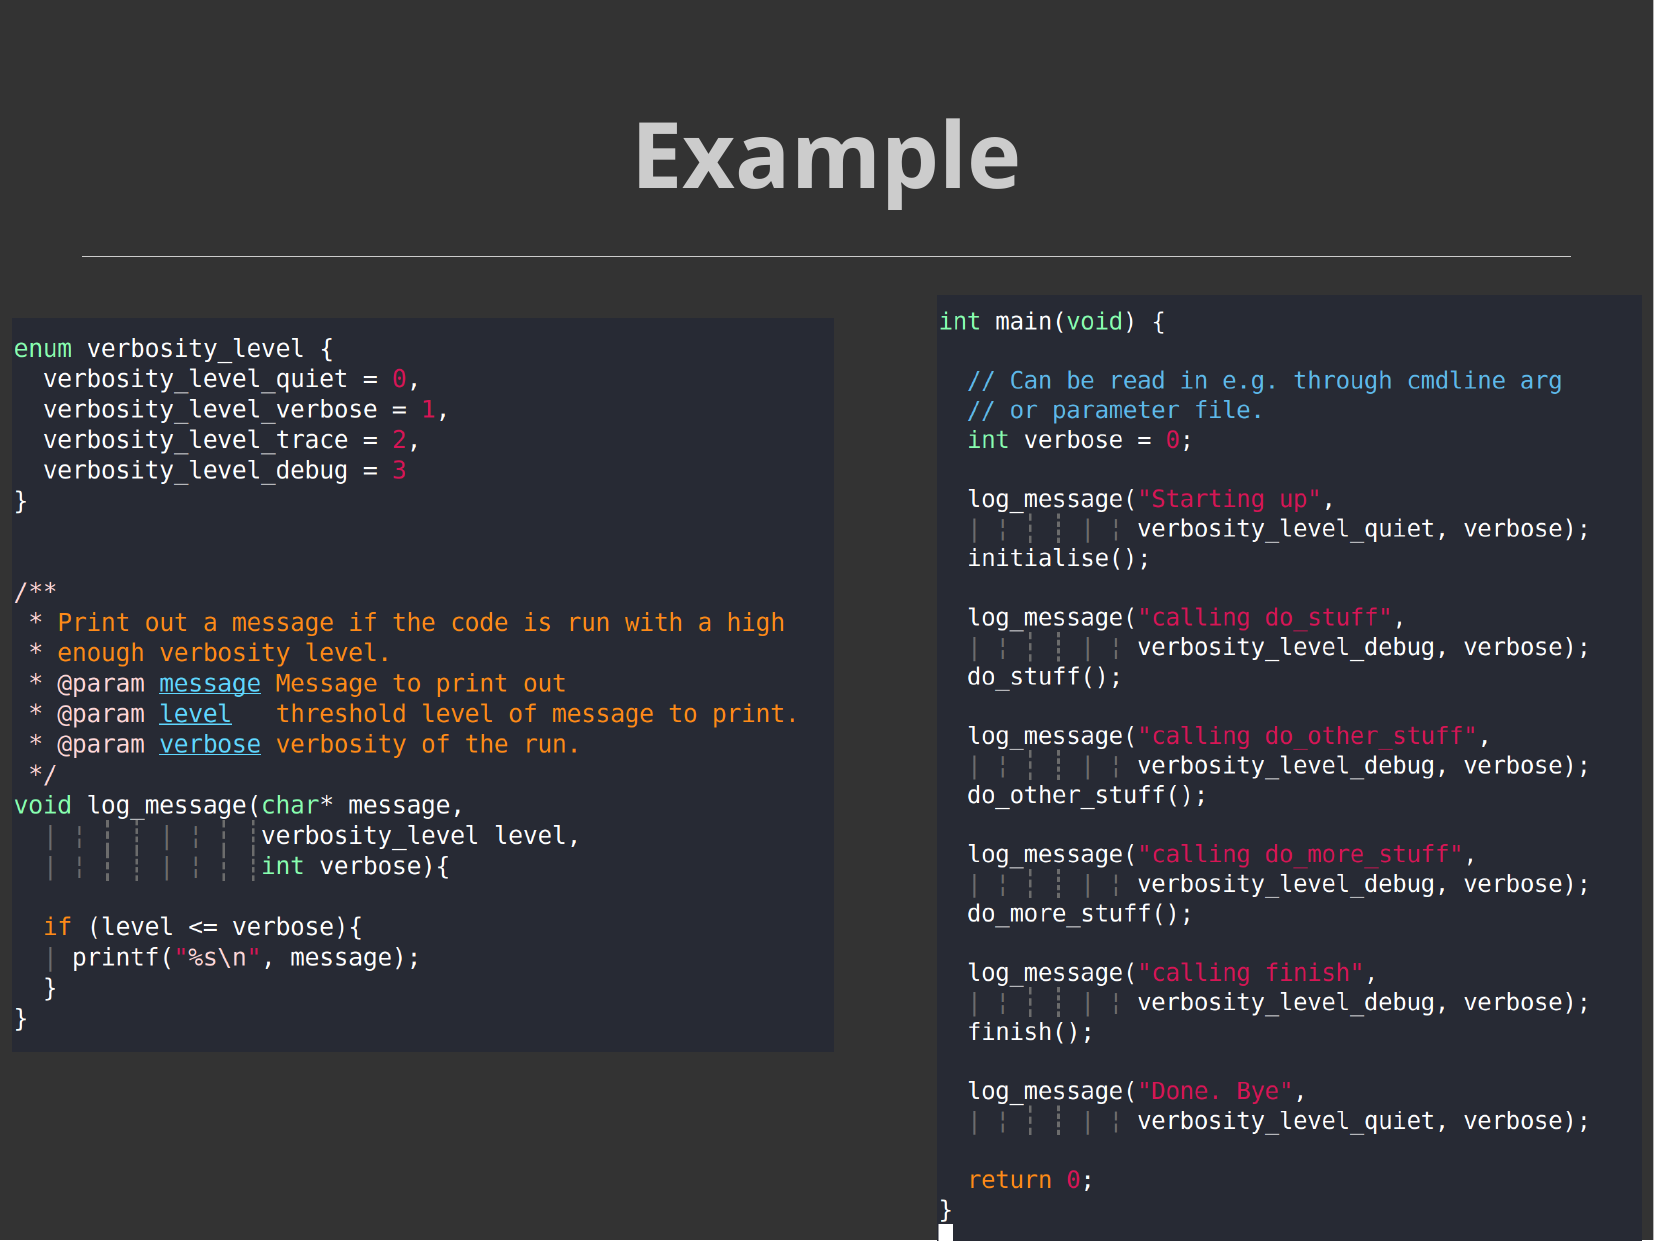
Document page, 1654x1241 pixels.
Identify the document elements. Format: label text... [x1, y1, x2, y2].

picture [12, 318, 834, 1052]
title Example [82, 49, 1571, 257]
picture [937, 295, 1642, 1241]
